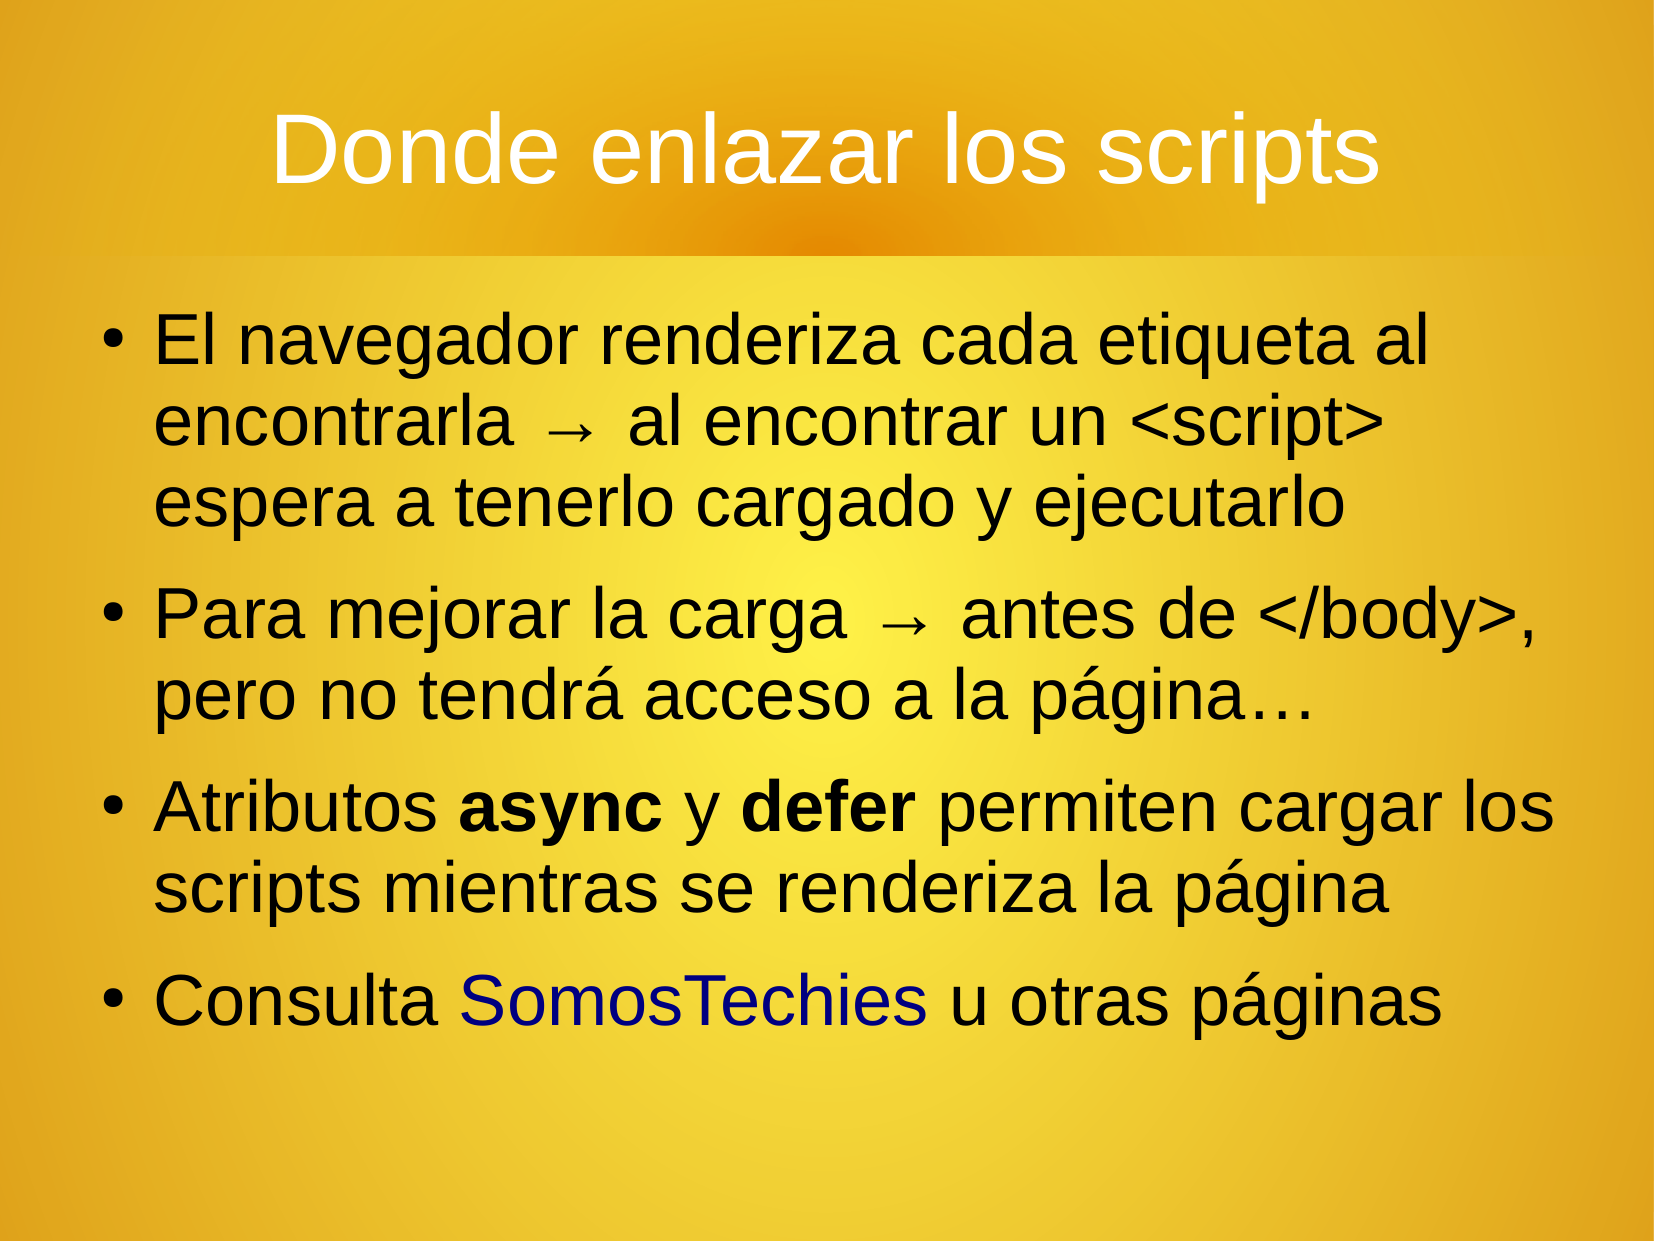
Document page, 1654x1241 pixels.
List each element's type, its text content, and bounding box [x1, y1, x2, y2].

title Donde enlazar los scripts [82, 47, 1571, 252]
list El navegador renderiza cada etiqueta al encontrarla → al encontrar un <script> espera a tenerlo cargado y ejecutarlo Para mejorar la carga → antes de </body>, pero no tendrá acceso a la página… Atributos async y defer permiten cargar los scripts mientras se renderiza la página Consulta SomosTechies u otras páginas [82, 299, 1571, 1170]
